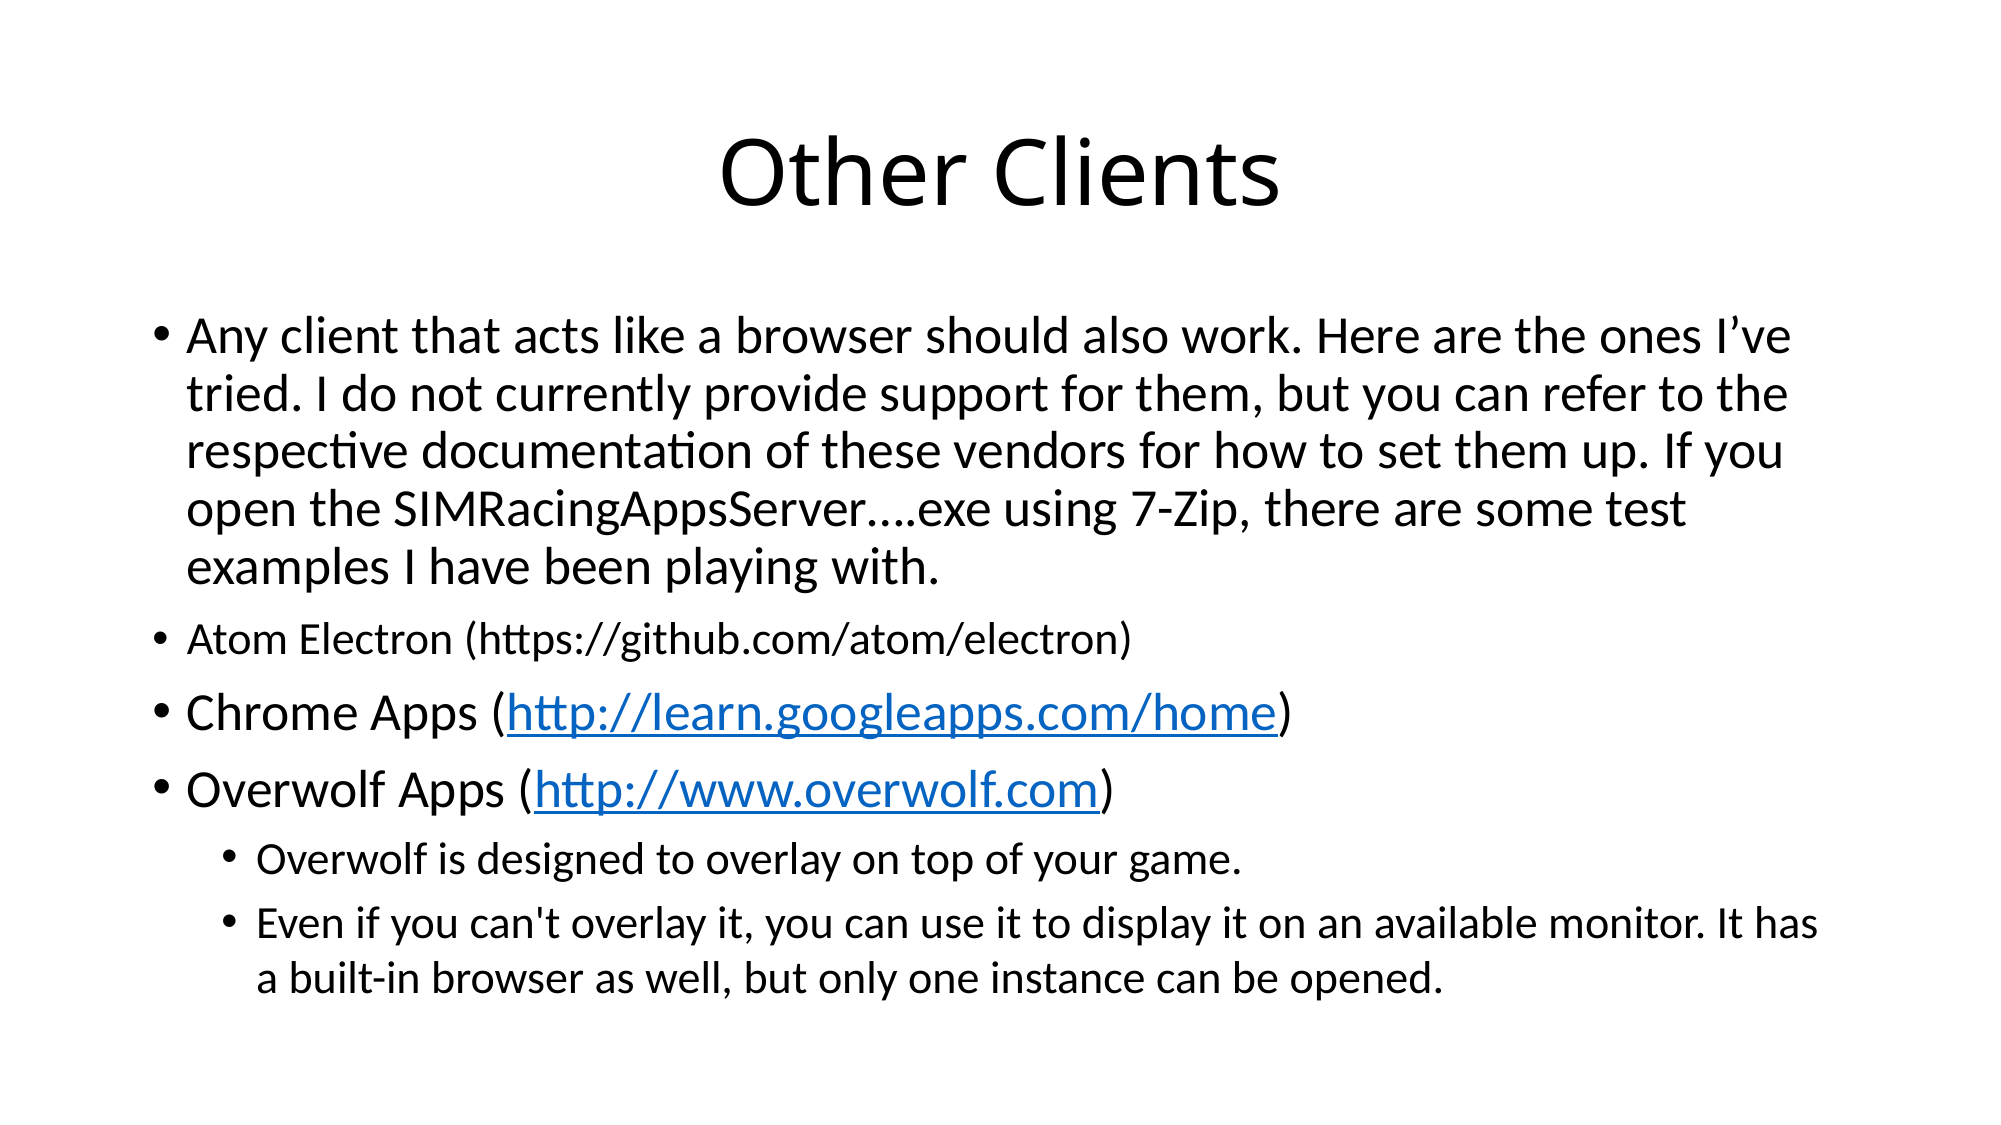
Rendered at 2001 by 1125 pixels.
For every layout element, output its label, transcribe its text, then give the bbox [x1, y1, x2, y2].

title Other Clients [137, 59, 1863, 278]
list Any client that acts like a browser should also work. Here are the ones I’ve tried. I do not currently provide support for them, but you can refer to the respective documentation of these vendors for how to set them up. If you open the SIMRacingAppsServer….exe using 7-Zip, there are some test examples I have been playing with. Atom Electron (https://github.com/atom/electron) Chrome Apps (http://learn.googleapps.com/home) Overwolf Apps (http://www.overwolf.com) Overwolf is designed to overlay on top of your game. Even if you can't overlay it, you can use it to display it on an available monitor. It has a built-in browser as well, but only one instance can be opened. [137, 299, 1863, 1014]
